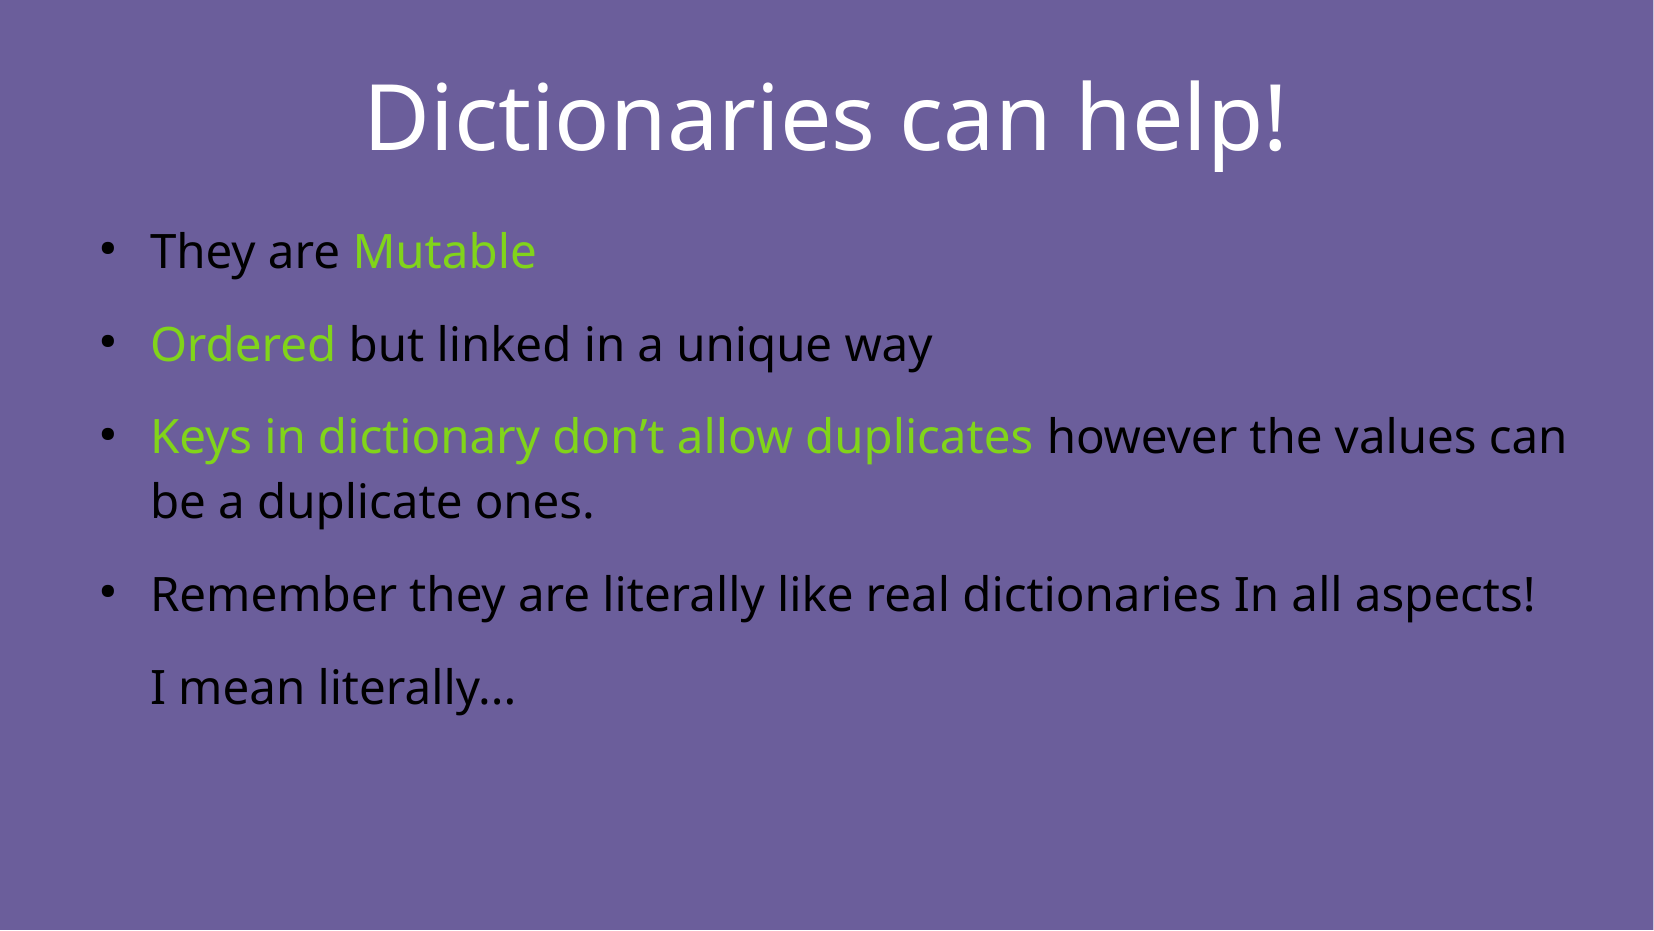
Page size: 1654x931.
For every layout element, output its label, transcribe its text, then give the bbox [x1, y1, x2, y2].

list They are Mutable Ordered but linked in a unique way Keys in dictionary don’t allow duplicates however the values can be a duplicate ones. Remember they are literally like real dictionaries In all aspects! I mean literally... [82, 217, 1571, 758]
title Dictionaries can help! [82, 37, 1571, 193]
